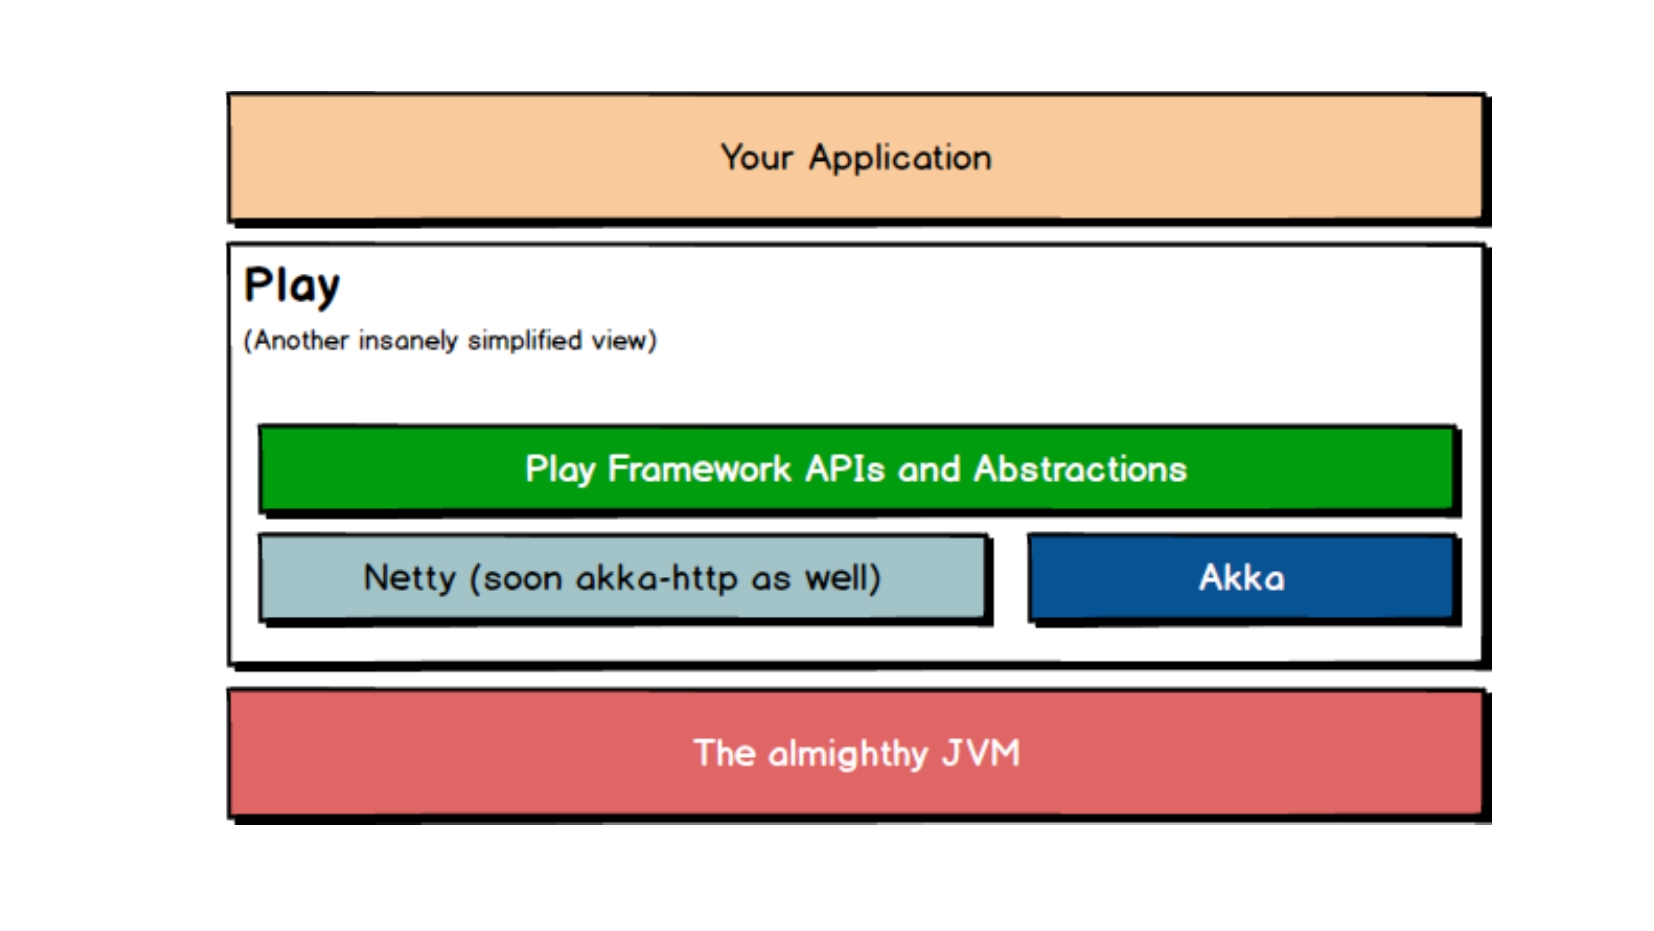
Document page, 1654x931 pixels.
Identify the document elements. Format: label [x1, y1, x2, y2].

picture [225, 91, 1492, 826]
